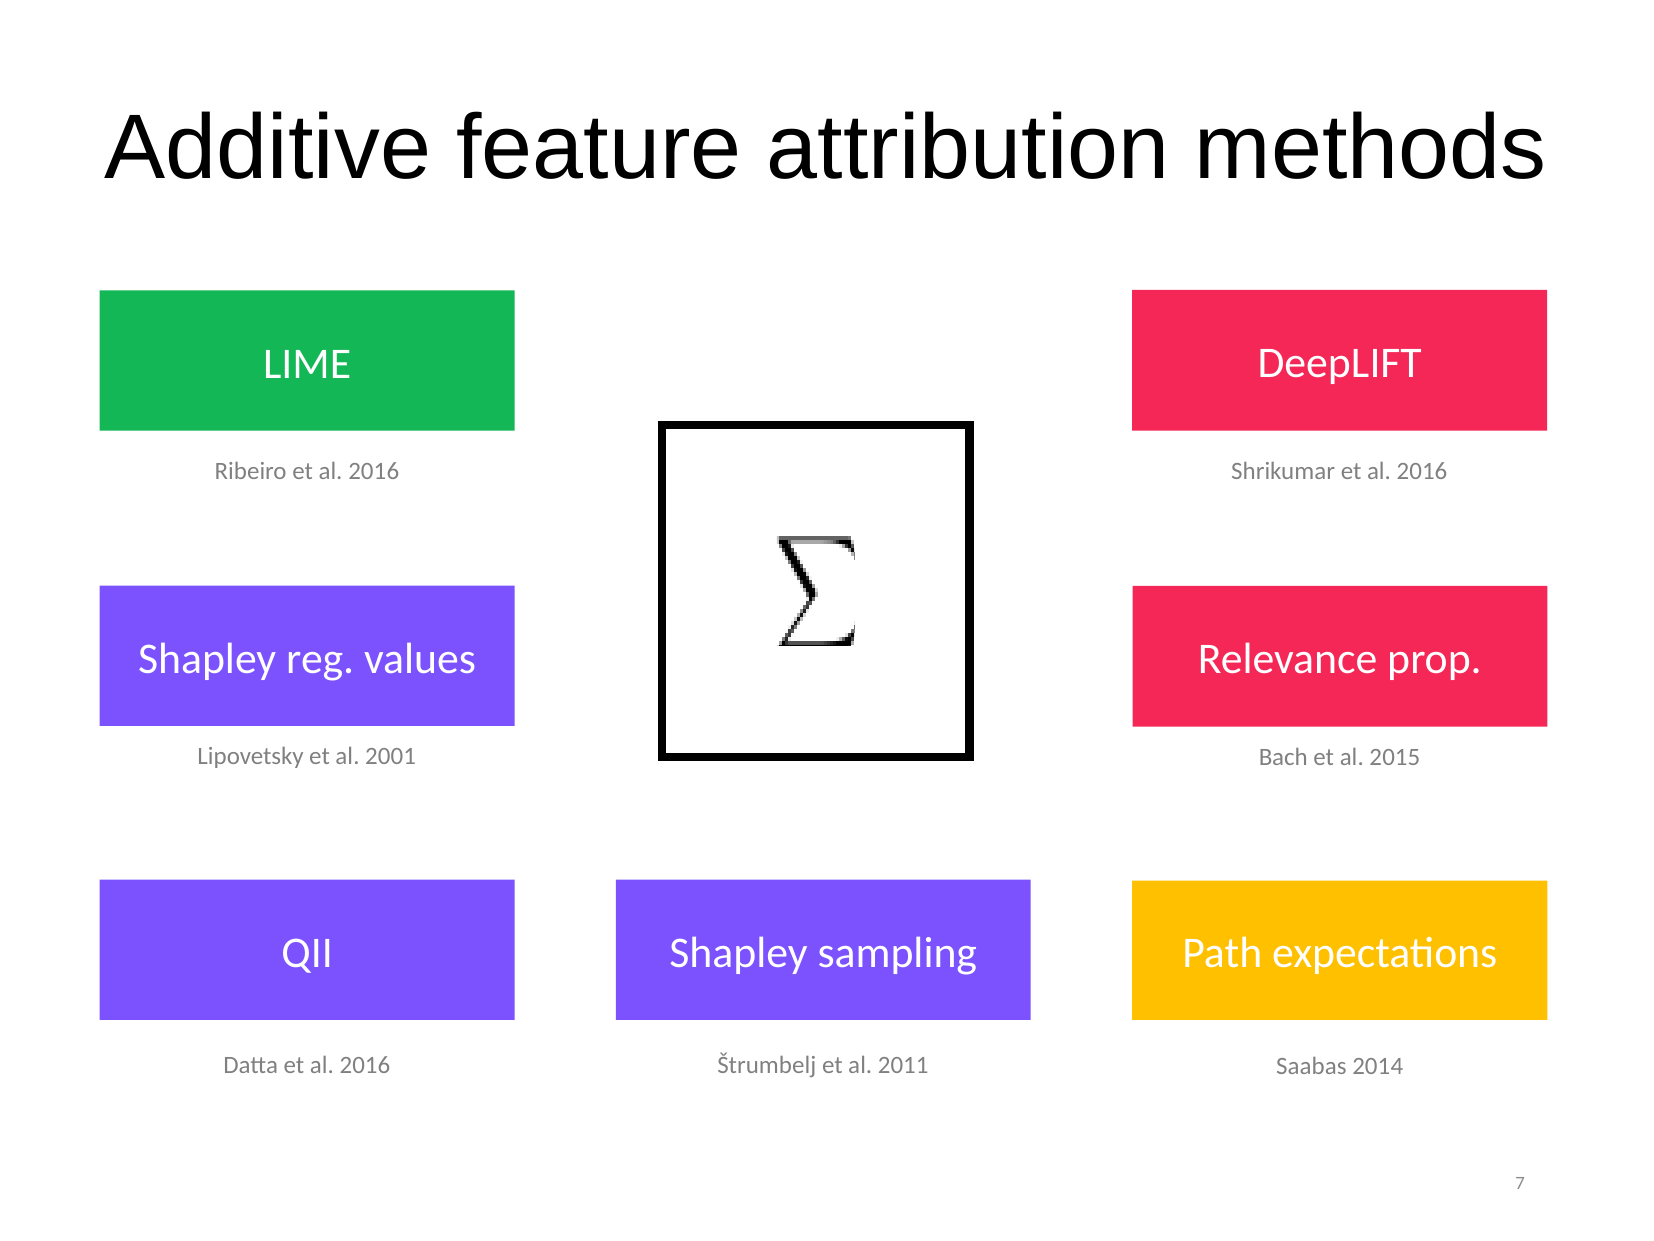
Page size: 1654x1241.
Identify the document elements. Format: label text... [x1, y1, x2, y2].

text_box Shrikumar et al. 2016 [1216, 447, 1463, 493]
text_box Lipovetsky et al. 2001 [182, 731, 432, 777]
text_box LIME [99, 290, 515, 431]
slide_number <number> [1167, 1149, 1540, 1216]
text_box Datta et al. 2016 [208, 1041, 406, 1087]
picture [776, 536, 855, 646]
text_box Shapley sampling [615, 879, 1031, 1020]
text_box QII [99, 879, 515, 1020]
text_box Štrumbelj et al. 2011 [702, 1041, 945, 1087]
text_box DeepLIFT [1132, 289, 1548, 431]
text_box Additive feature attribution methods [0, 79, 1654, 205]
text_box Path expectations [1132, 880, 1548, 1020]
text_box Bach et al. 2015 [1243, 733, 1436, 778]
text_box Ribeiro et al. 2016 [199, 447, 415, 493]
text_box Relevance prop. [1132, 585, 1548, 727]
text_box Saabas 2014 [1261, 1041, 1419, 1087]
text_box Shapley reg. values [99, 585, 515, 726]
